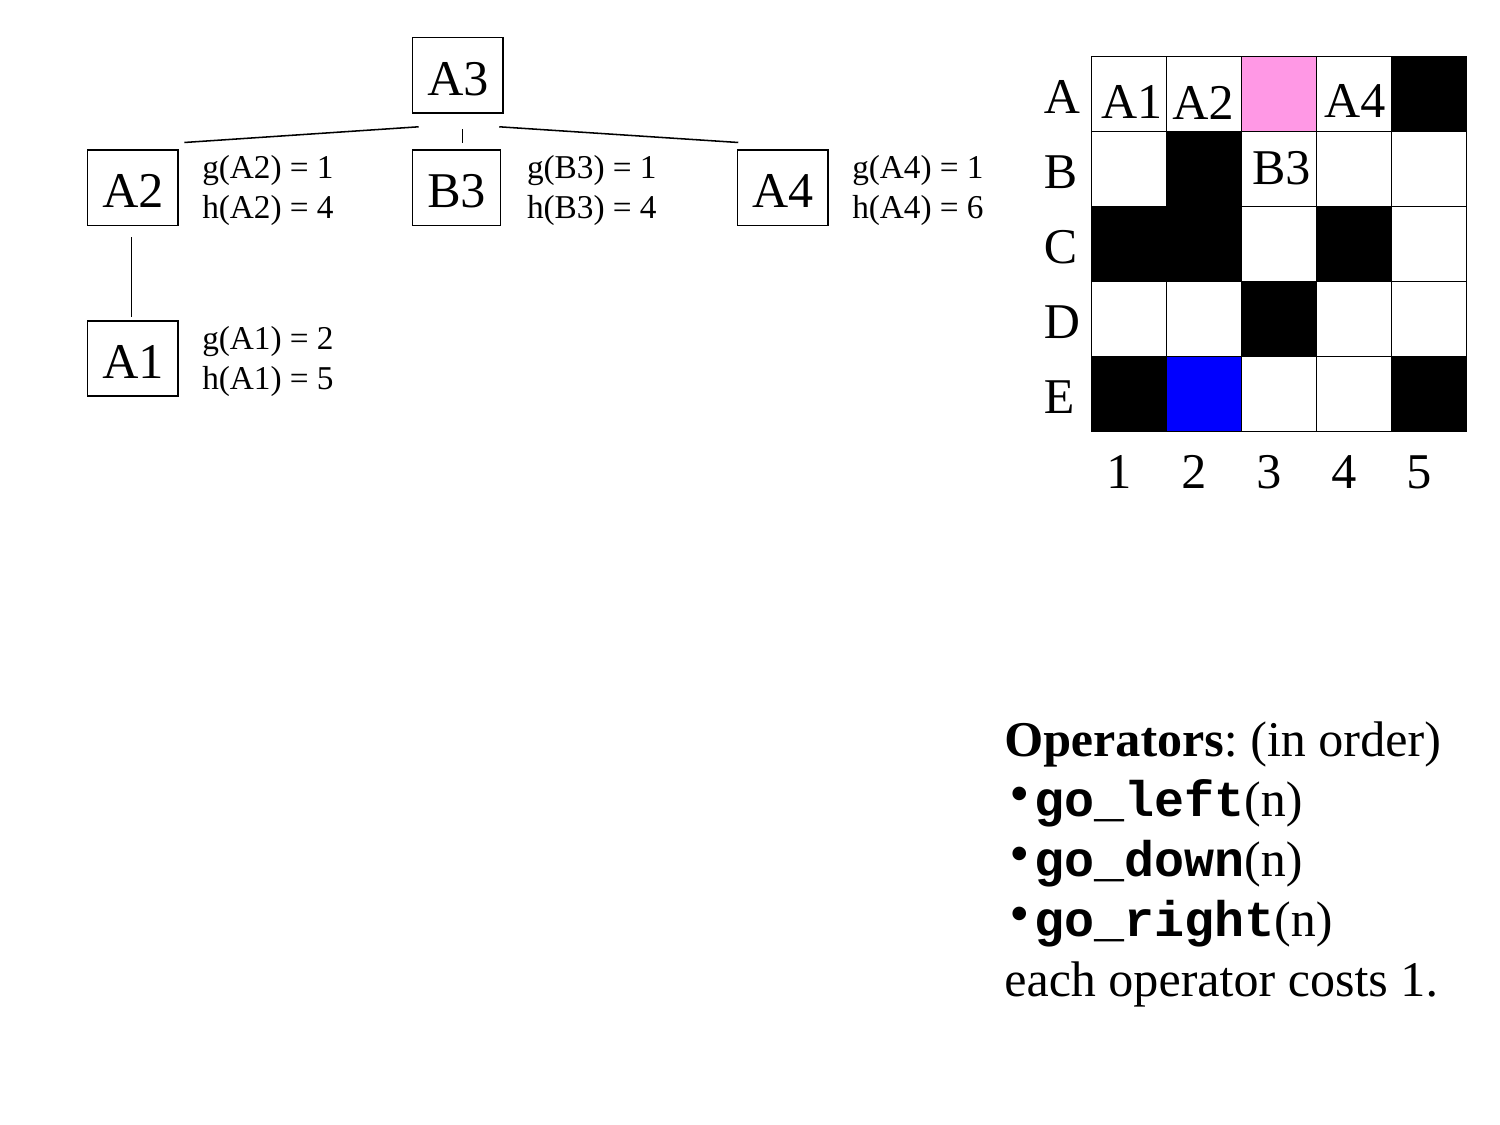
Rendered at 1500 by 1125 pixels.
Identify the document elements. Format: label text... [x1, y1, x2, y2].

text_box g(A4) = 1 h(A4) = 6 [837, 137, 999, 233]
text_box 5 [1391, 431, 1447, 507]
text_box A4 [1309, 59, 1401, 135]
text_box A1 [1086, 61, 1178, 137]
text_box [1241, 56, 1316, 127]
text_box g(A2) = 1 h(A2) = 4 [187, 137, 349, 233]
text_box g(B3) = 1 h(B3) = 4 [512, 137, 672, 233]
text_box 1 [1091, 431, 1147, 507]
text_box g(A1) = 2 h(A1) = 5 [187, 308, 349, 404]
text_box 3 [1241, 431, 1297, 507]
text_box B3 [1237, 127, 1326, 203]
text_box A [1029, 56, 1095, 131]
text_box A2 [87, 149, 179, 226]
text_box A3 [412, 37, 504, 113]
text_box 4 [1316, 431, 1372, 507]
text_box [1391, 56, 1467, 131]
text_box E [1029, 356, 1090, 432]
text_box C [1029, 206, 1093, 282]
text_box A4 [737, 149, 829, 226]
text_box Operators: (in order) go_left(n) go_down(n) go_right(n) each operator costs 1. [989, 579, 1500, 1075]
text_box A2 [1178, 61, 1249, 137]
text_box [1091, 137, 1467, 432]
text_box B [1029, 131, 1093, 206]
text_box B3 [412, 149, 501, 226]
text_box D [1029, 281, 1095, 357]
text_box 2 [1166, 431, 1222, 507]
text_box A1 [87, 320, 179, 397]
text_box A2 [1183, 90, 1194, 105]
